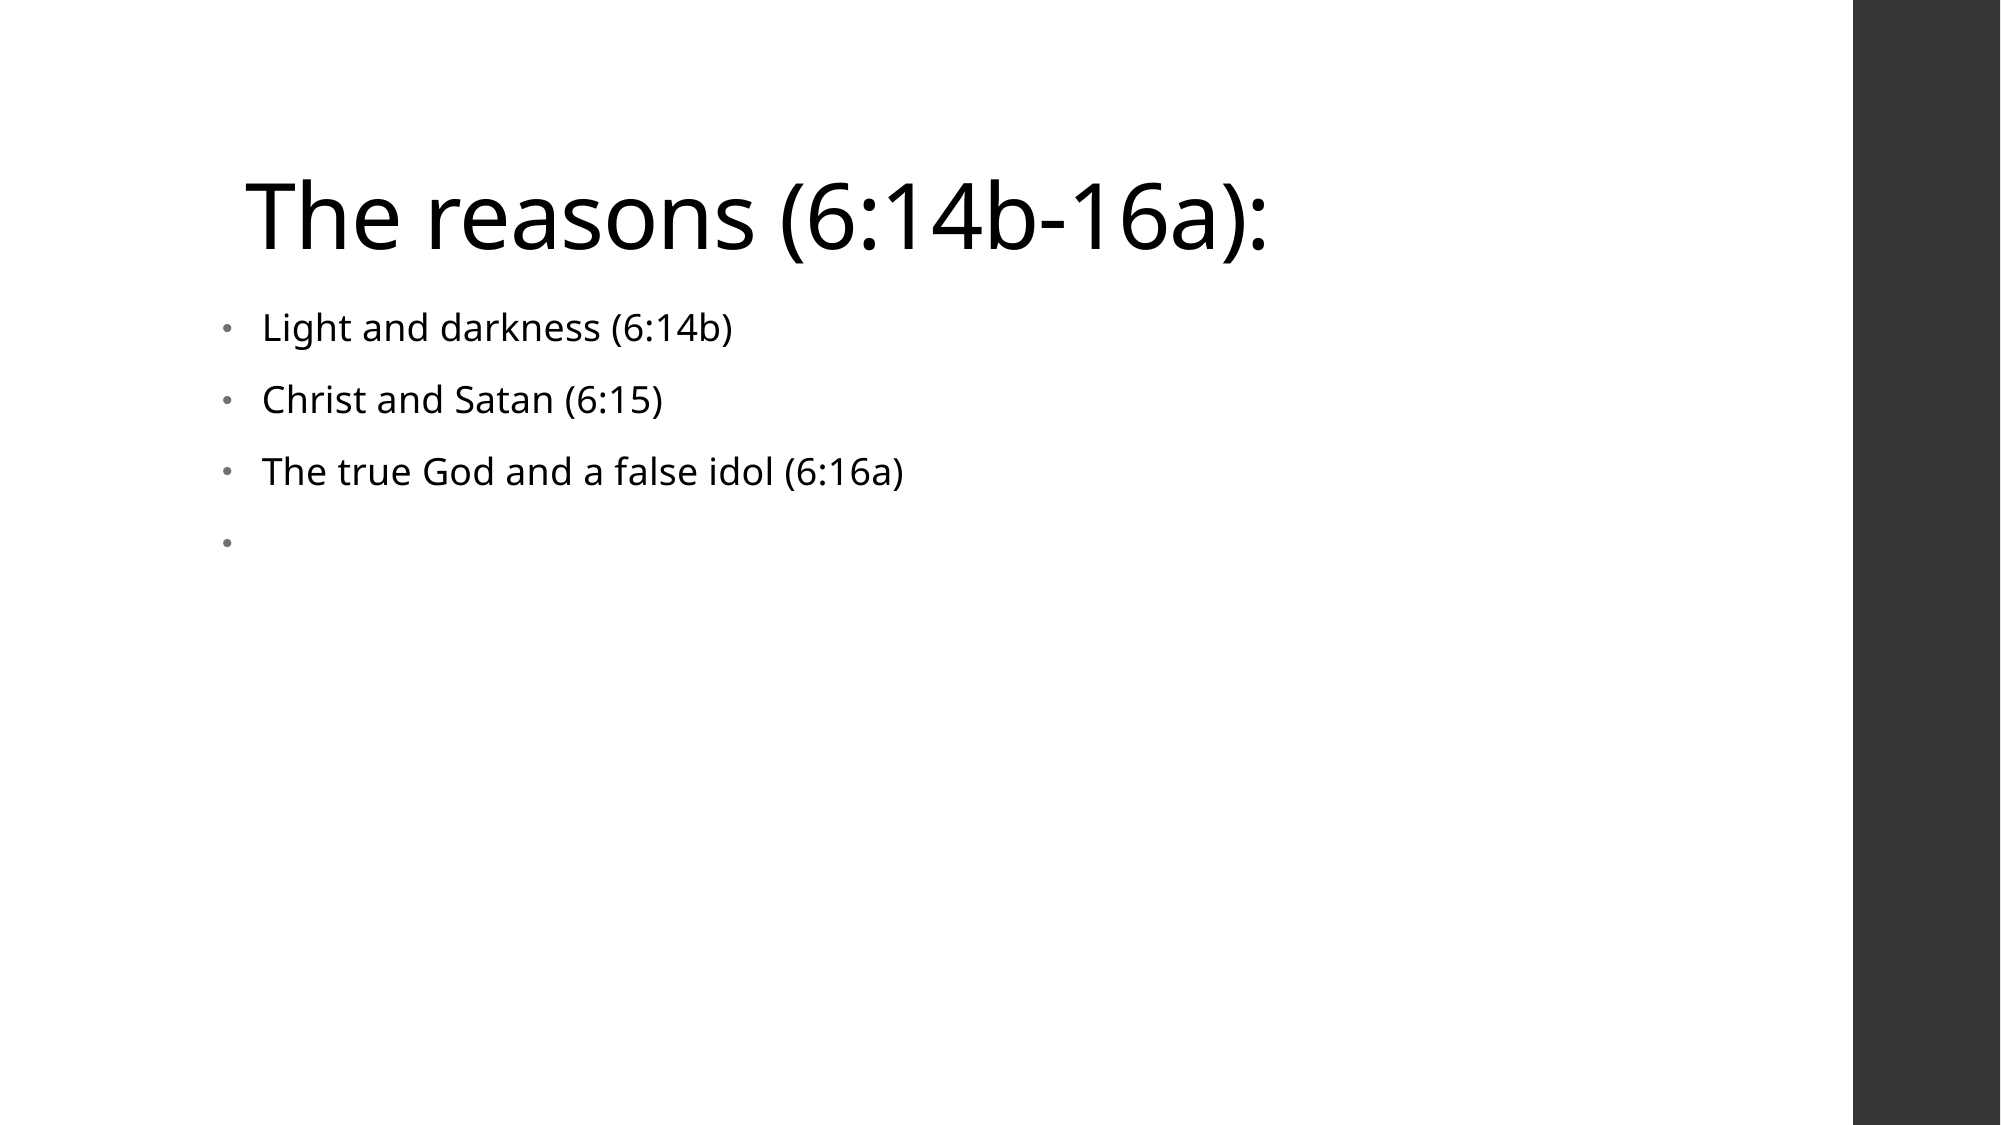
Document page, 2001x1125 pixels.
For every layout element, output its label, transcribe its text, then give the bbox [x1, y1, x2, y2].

title The reasons (6:14b-16a): [206, 60, 1797, 278]
list Light and darkness (6:14b) Christ and Satan (6:15) The true God and a false idol (6:16a) [206, 299, 1617, 1014]
